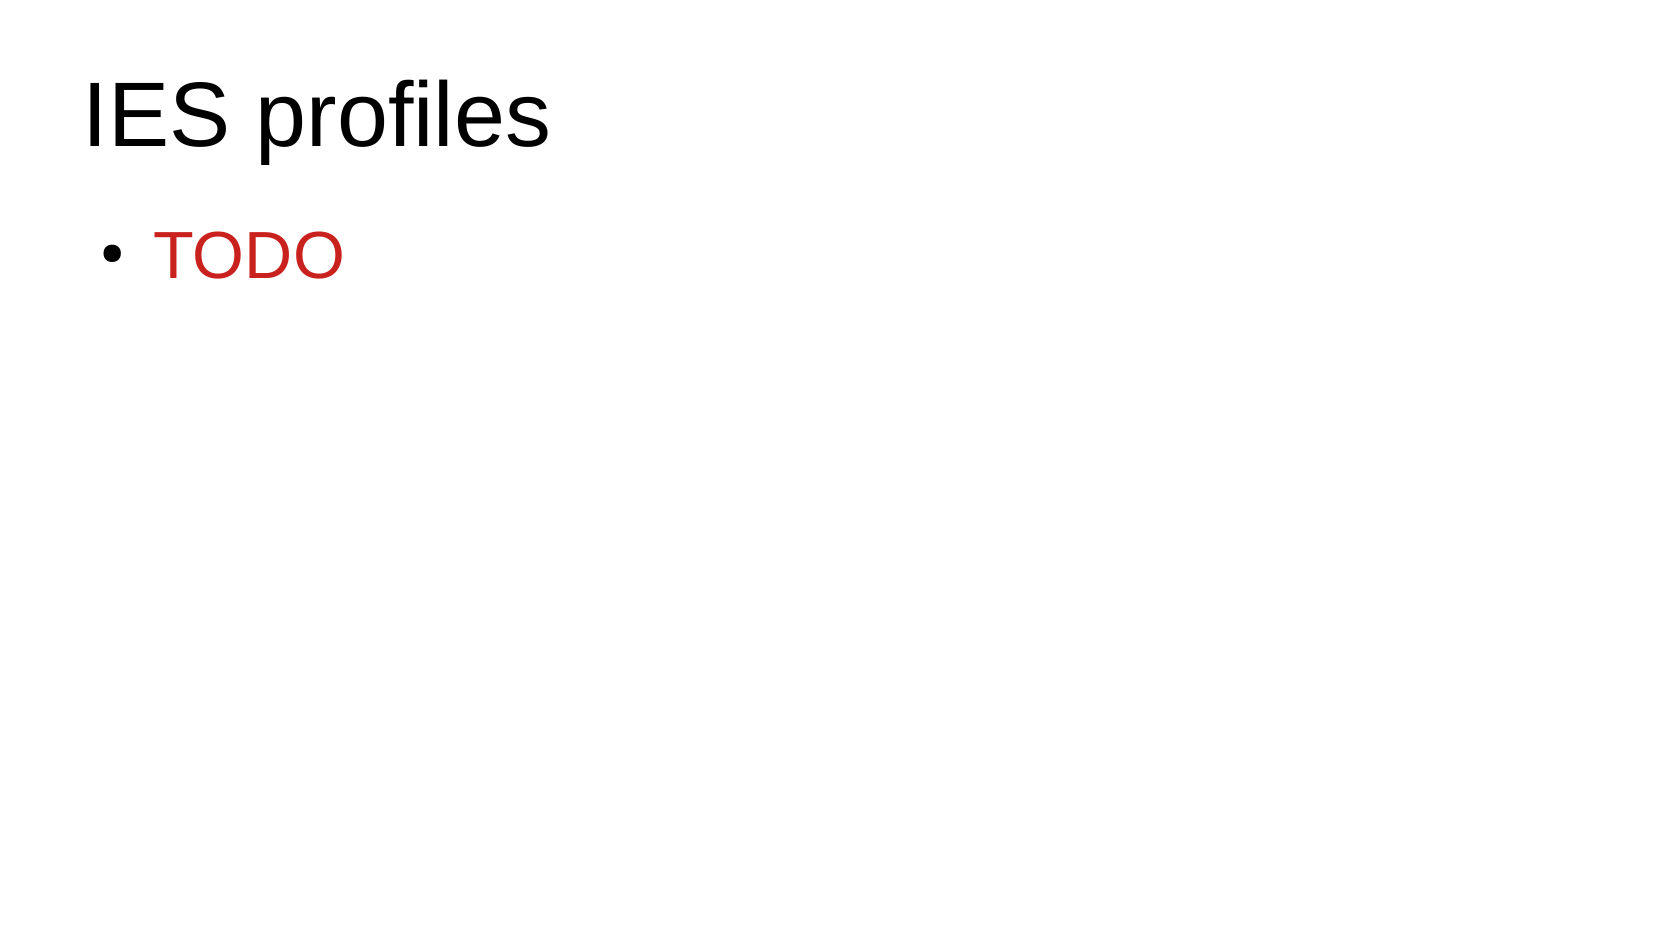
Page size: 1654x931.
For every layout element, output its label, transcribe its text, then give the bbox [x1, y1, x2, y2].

title IES profiles [82, 37, 1571, 193]
list TODO [82, 217, 1571, 758]
